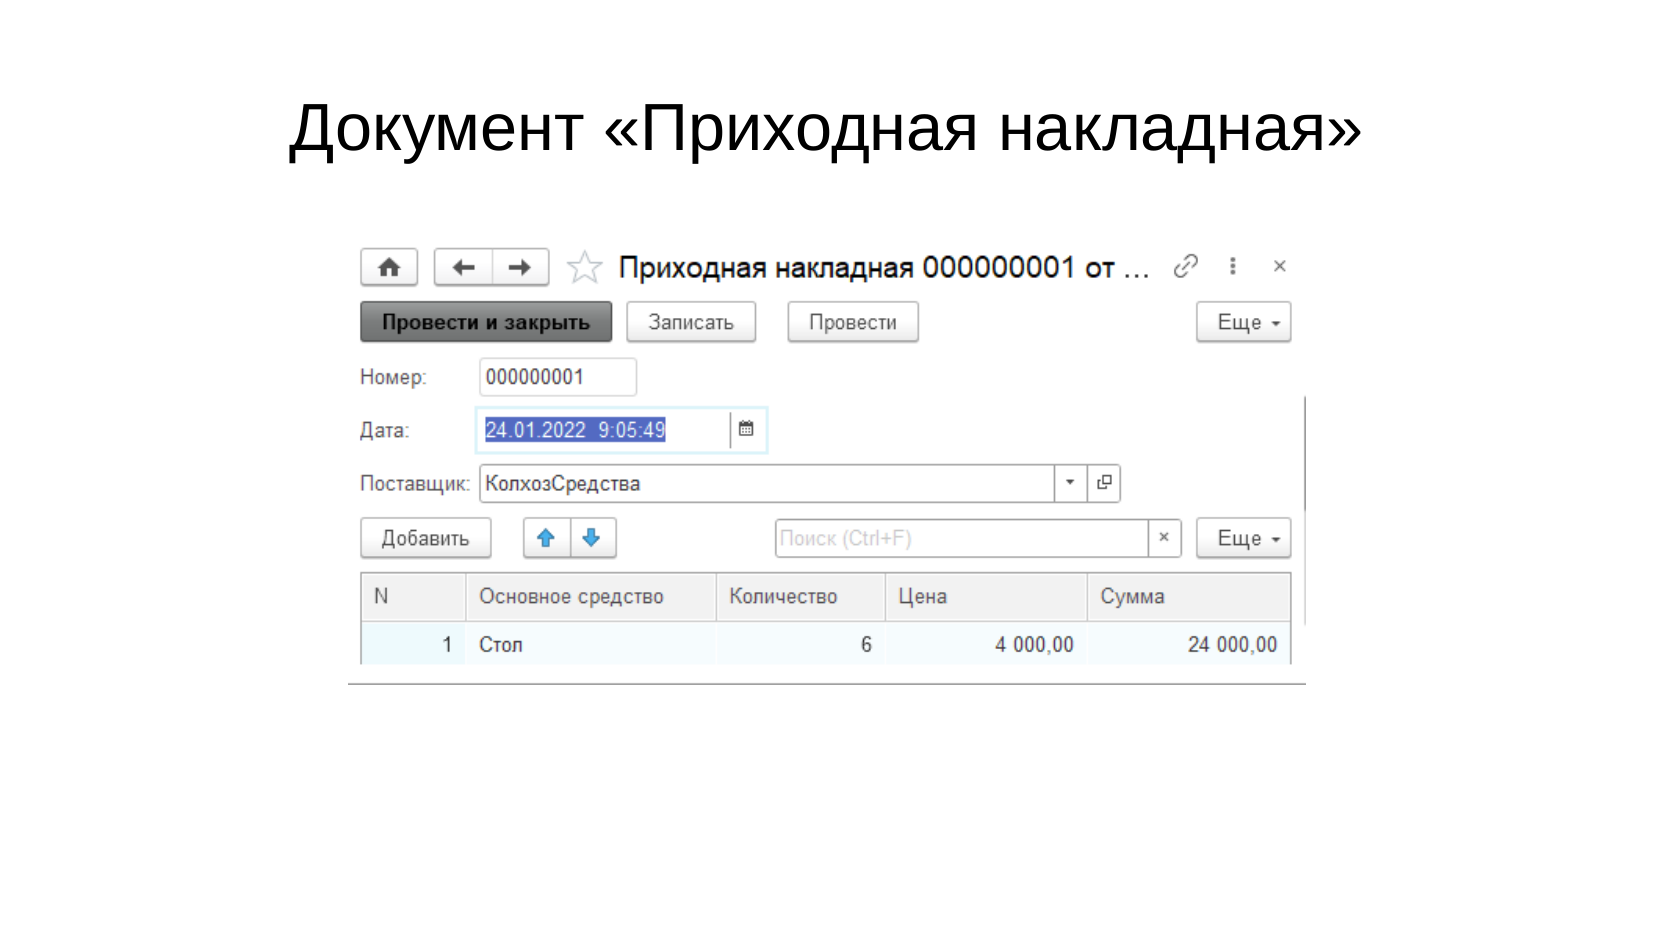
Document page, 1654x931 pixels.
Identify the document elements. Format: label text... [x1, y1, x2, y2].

text_box Документ «Приходная накладная» [105, 82, 1549, 172]
picture [348, 245, 1306, 685]
